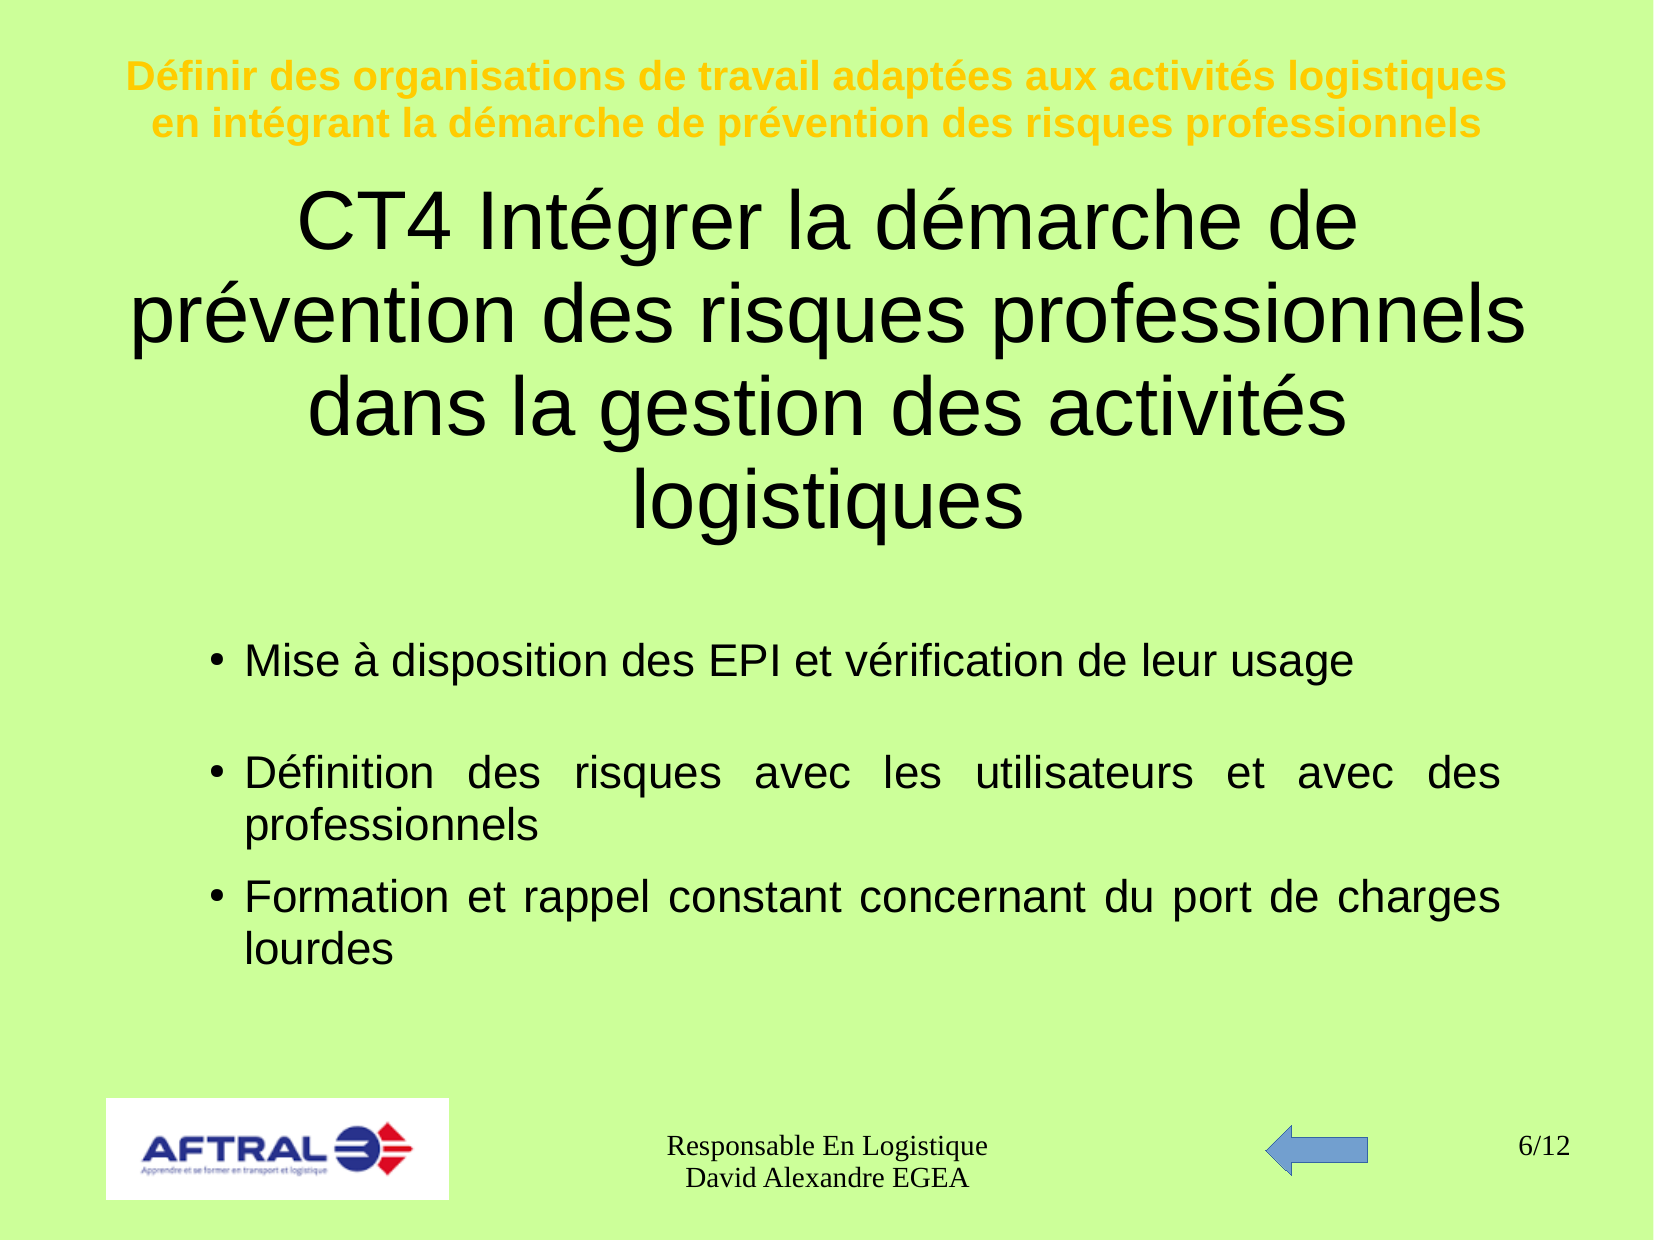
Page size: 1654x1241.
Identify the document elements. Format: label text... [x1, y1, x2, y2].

text_box Formation et rappel constant concernant du port de charges lourdes [194, 863, 1518, 982]
picture [106, 1098, 449, 1200]
text_box Mise à disposition des EPI et vérification de leur usage [194, 627, 1518, 694]
text_box Définir des organisations de travail adaptées aux activités logistiques en intégrant la démarche de prévention des risques professionnels [82, 45, 1552, 154]
text_box [1265, 1125, 1368, 1176]
text_box Définition des risques avec les utilisateurs et avec des professionnels [194, 739, 1518, 858]
text_box CT4 Intégrer la démarche de prévention des risques professionnels dans la gestion des activités logistiques [113, 167, 1544, 554]
